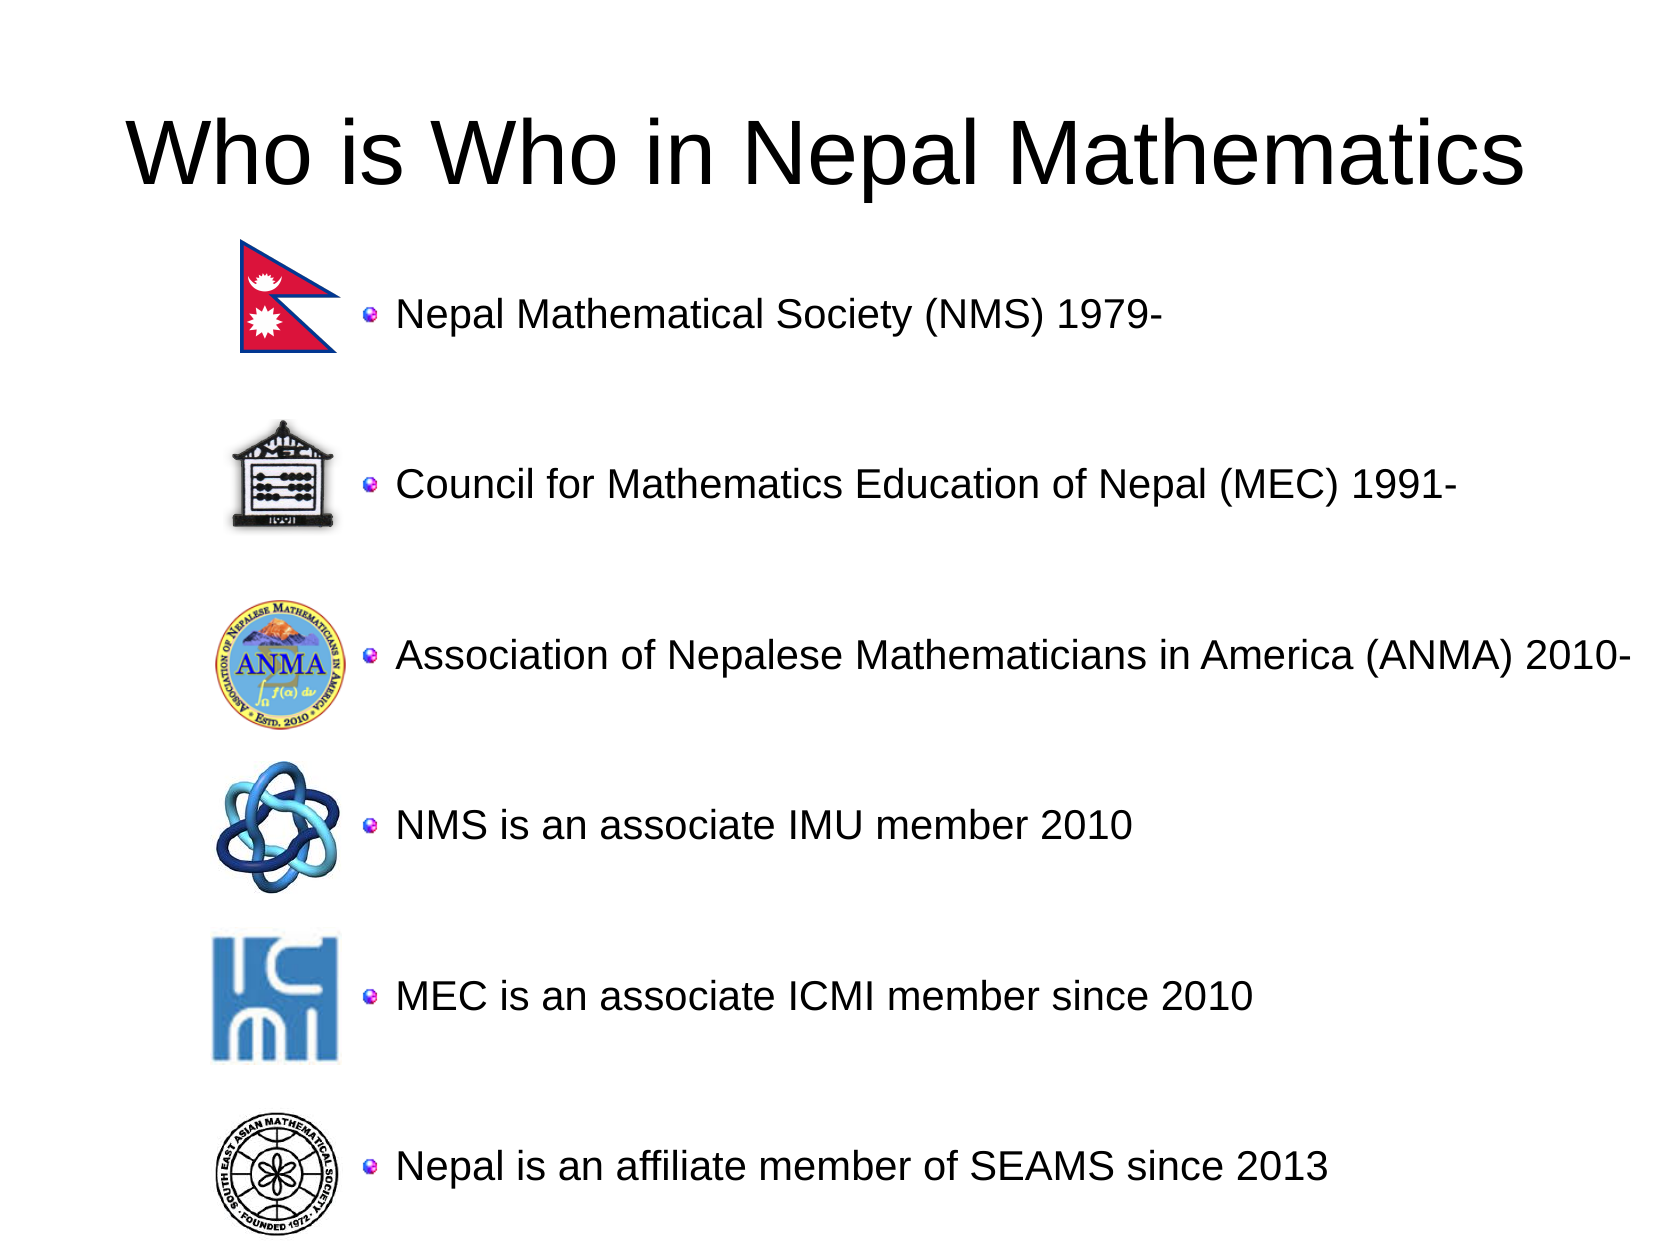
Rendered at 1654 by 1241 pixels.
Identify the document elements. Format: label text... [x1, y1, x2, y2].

picture [223, 419, 346, 542]
picture [210, 1107, 346, 1241]
subtitle Nepal Mathematical Society (NMS) 1979- Council for Mathematics Education of Nepal (MEC) 1991- Association of Nepalese Mathematicians in America (ANMA) 2010- NMS is an associate IMU member 2010 MEC is an associate ICMI member since 2010 Nepal is an affiliate member of SEAMS since 2013 [360, 240, 1651, 1241]
picture [210, 927, 342, 1066]
picture [210, 761, 346, 894]
picture [215, 599, 346, 730]
title Who is Who in Nepal Mathematics [82, 49, 1571, 257]
picture [240, 239, 341, 353]
